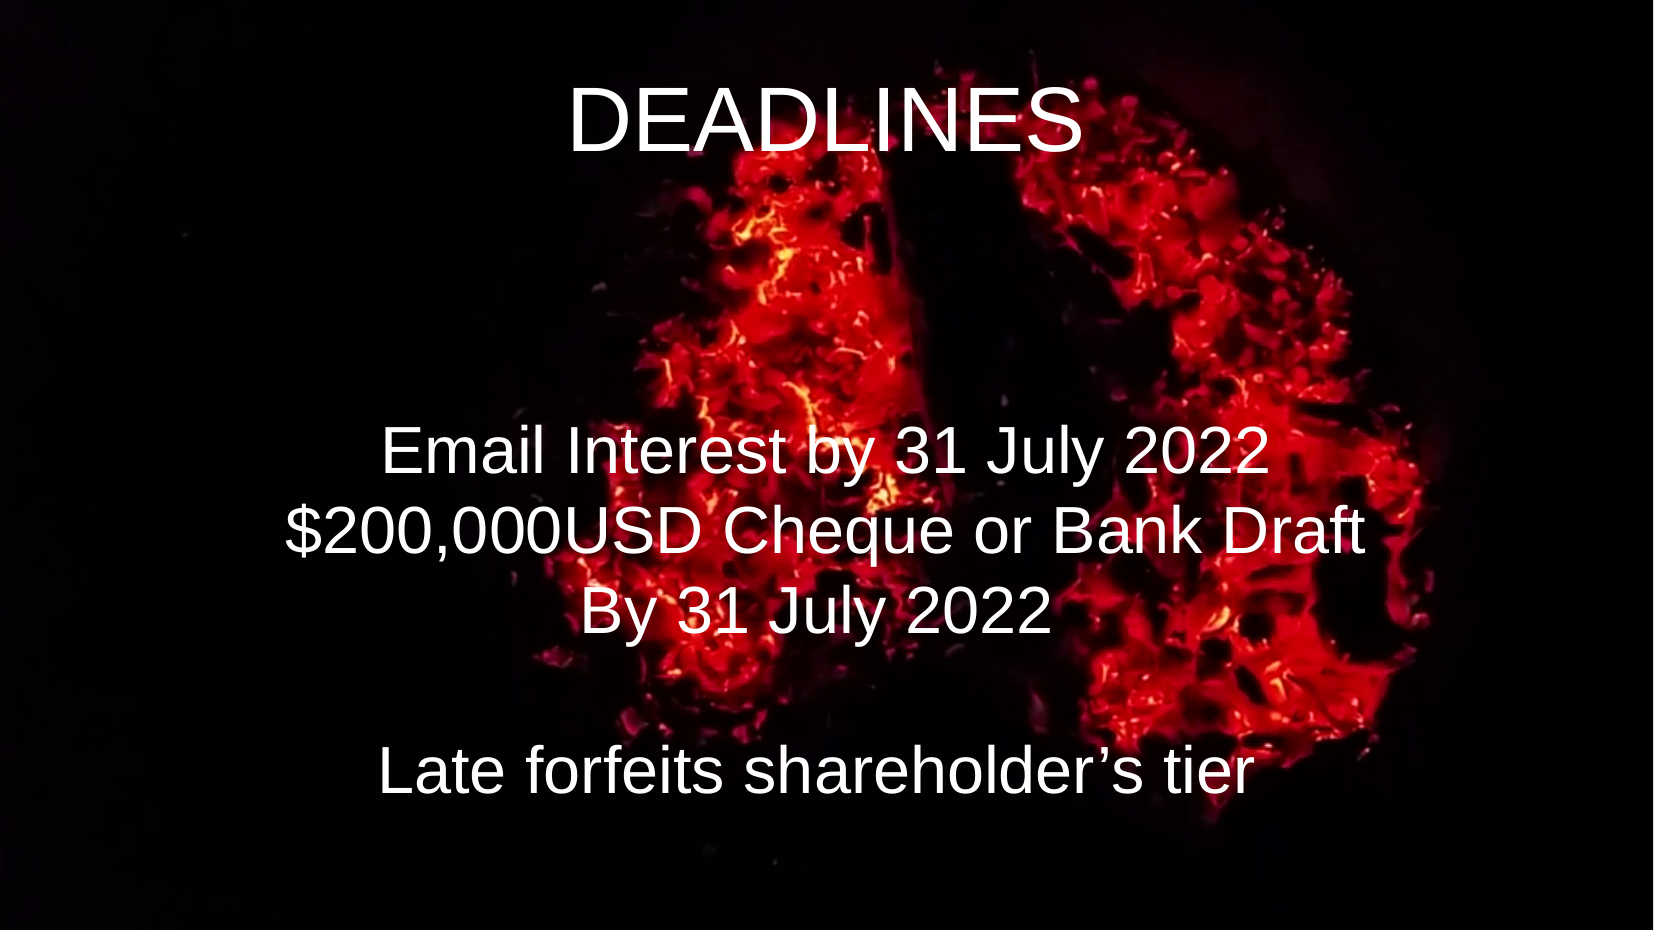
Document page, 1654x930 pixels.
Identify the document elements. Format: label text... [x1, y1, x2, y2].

text_box DEADLINES [82, 36, 1571, 188]
picture [0, 0, 1654, 930]
text_box Email Interest by 31 July 2022 $200,000USD Cheque or Bank Draft By 31 July 2022 Late forfeits shareholder’s tier [82, 188, 1571, 787]
